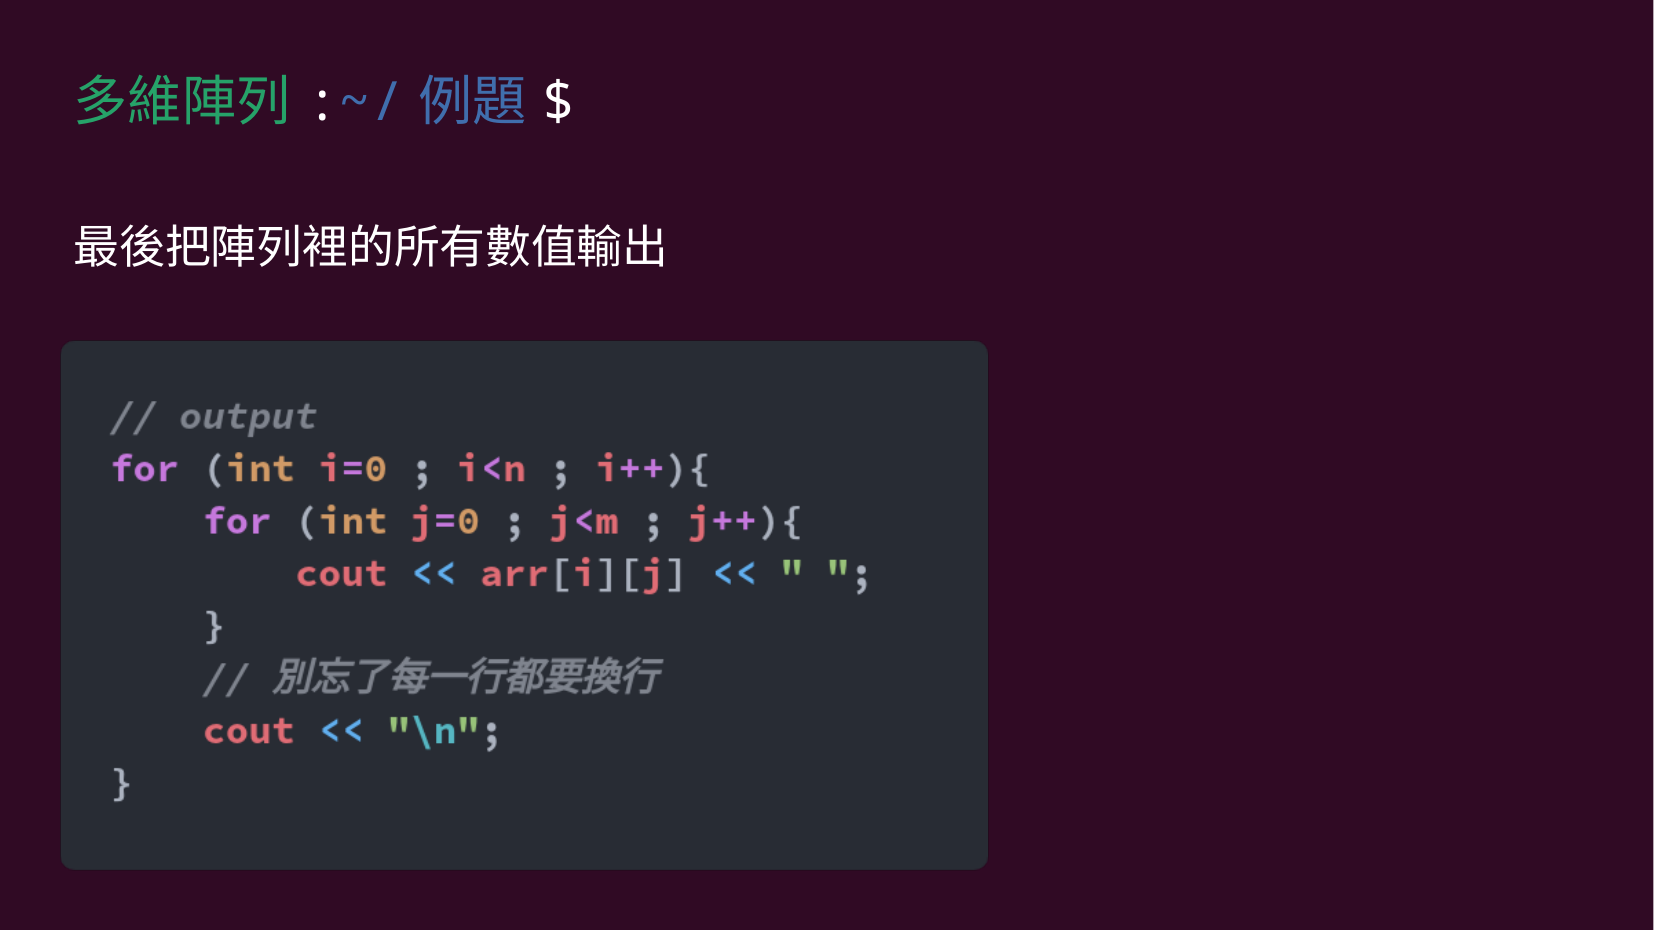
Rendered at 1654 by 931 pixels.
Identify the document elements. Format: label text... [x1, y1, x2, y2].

picture [0, 280, 1049, 931]
text_box 多維陣列:~/例題$ [59, 55, 1201, 139]
text_box 最後把陣列裡的所有數值輸出 [59, 193, 1613, 606]
